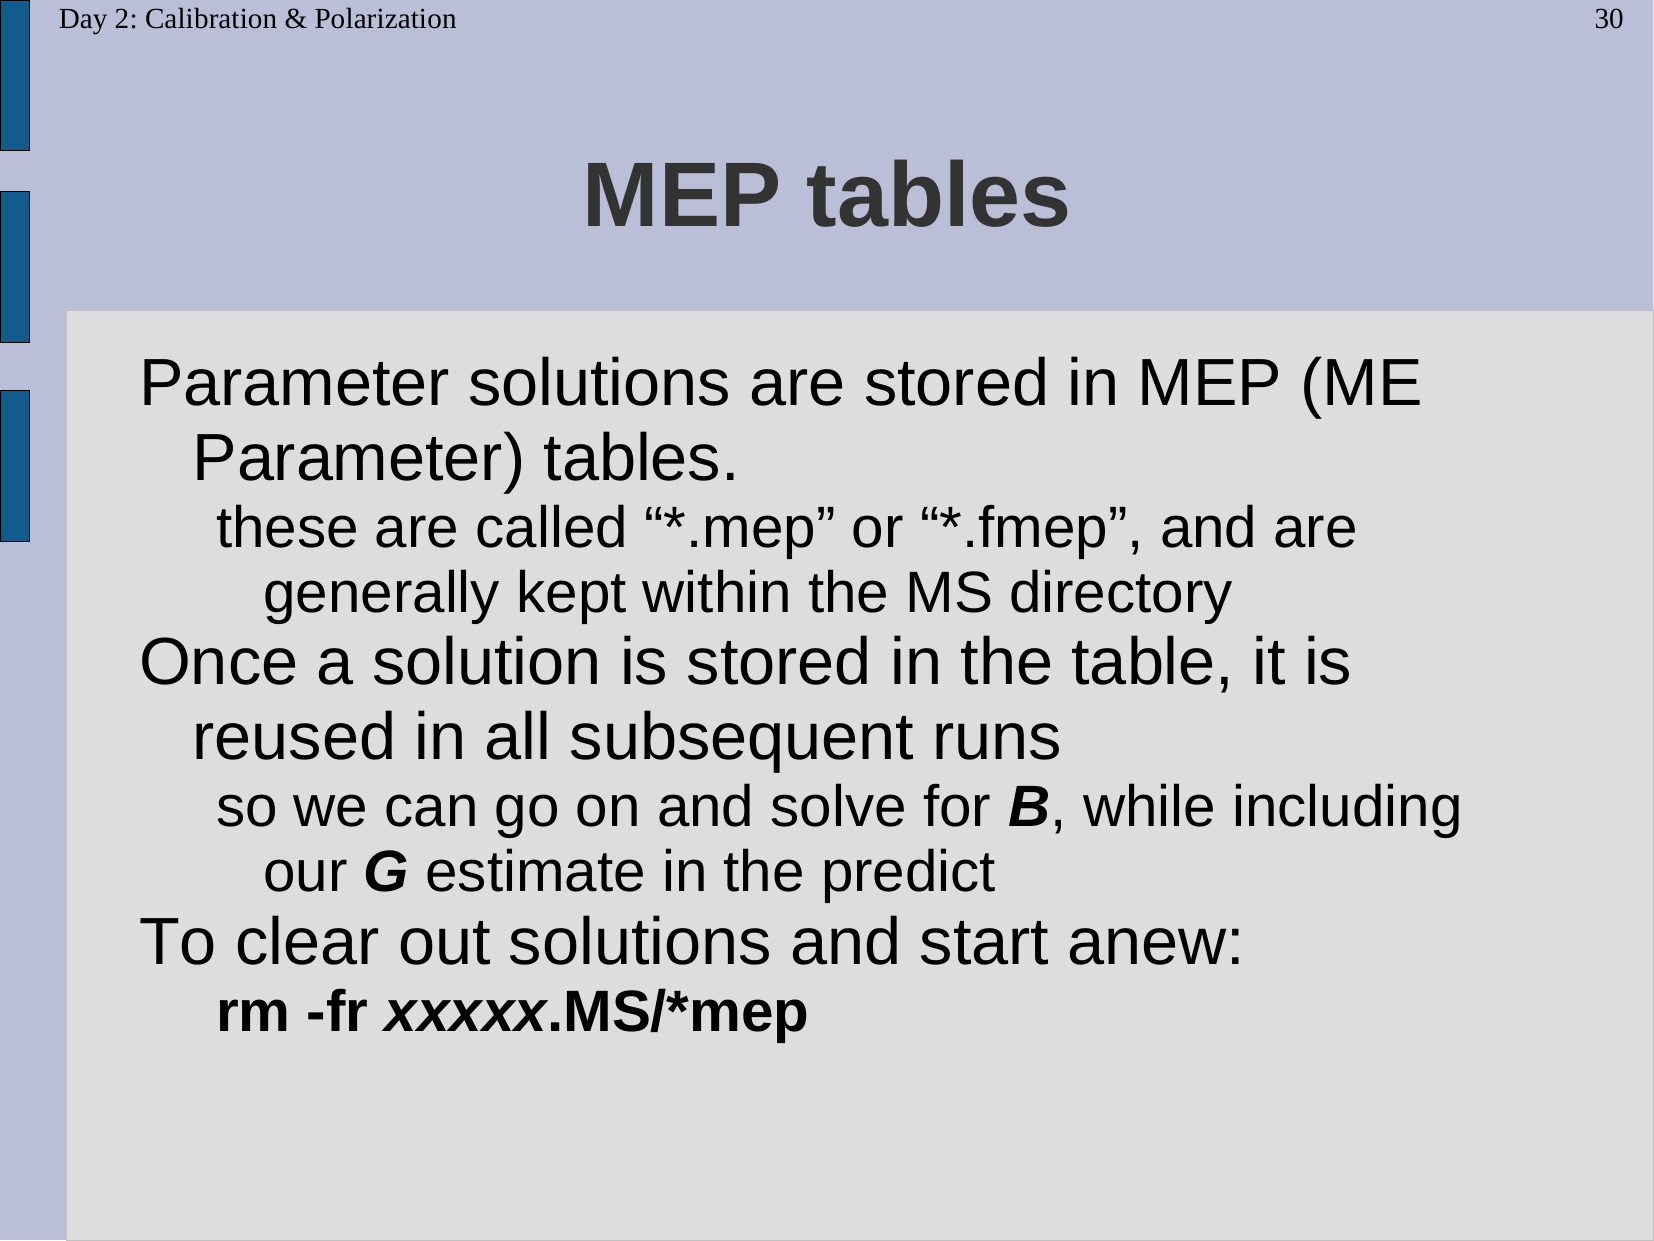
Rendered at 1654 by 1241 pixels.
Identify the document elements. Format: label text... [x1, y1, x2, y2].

list Parameter solutions are stored in MEP (ME Parameter) tables. these are called “*.mep” or “*.fmep”, and are generally kept within the MS directory Once a solution is stored in the table, it is reused in all subsequent runs so we can go on and solve for B, while including our G estimate in the predict To clear out solutions and start anew: rm -fr xxxxx.MS/*mep [121, 344, 1534, 1112]
title MEP tables [121, 98, 1534, 291]
